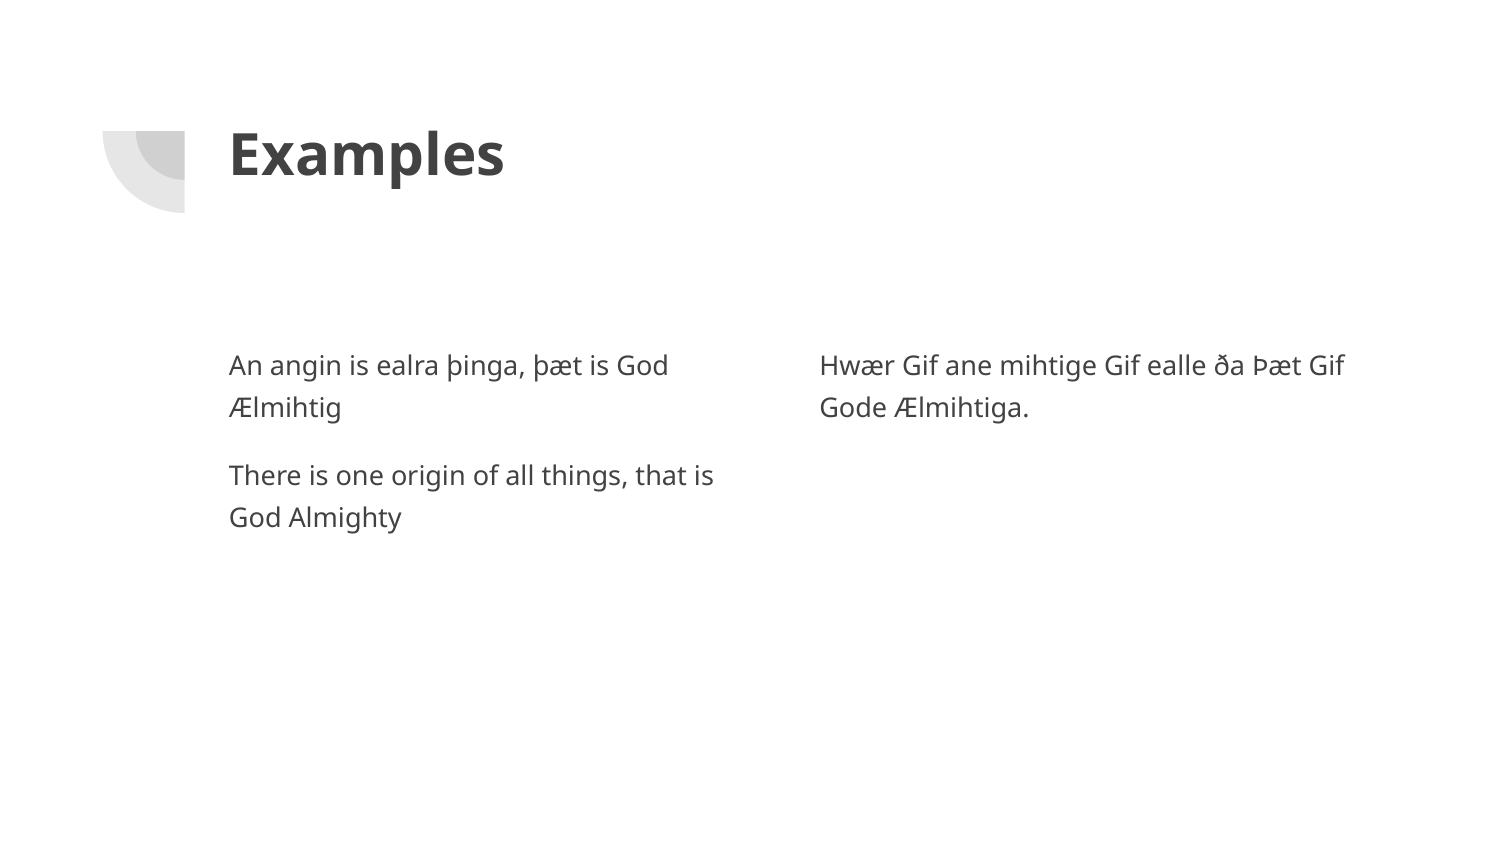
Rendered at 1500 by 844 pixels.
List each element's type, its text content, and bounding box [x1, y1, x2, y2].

list An angin is ealra þinga, þæt is God Ælmihtig There is one origin of all things, that is God Almighty [213, 326, 777, 744]
title Examples [213, 98, 1368, 263]
list Hwær Gif ane mihtige Gif ealle ða Þæt Gif Gode Ælmihtiga. [804, 326, 1368, 744]
